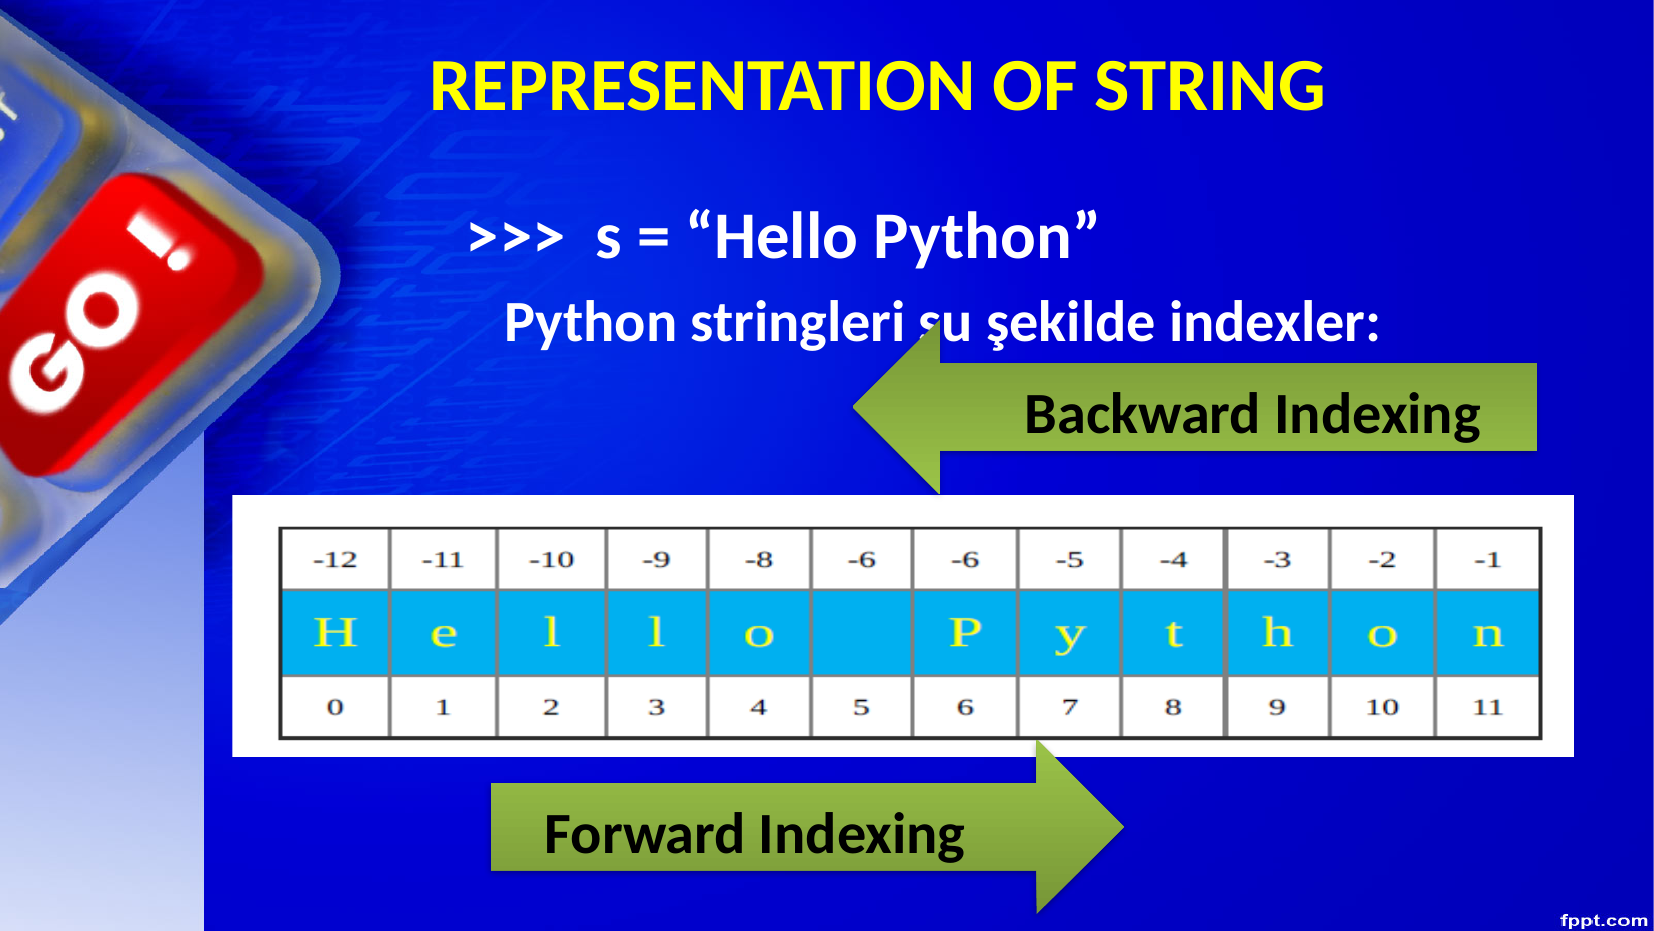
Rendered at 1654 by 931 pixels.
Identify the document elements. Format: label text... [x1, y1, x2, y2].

title REPRESENTATION OF STRING [129, 38, 1628, 146]
picture [0, 0, 1654, 931]
text_box Forward Indexing [529, 788, 981, 873]
text_box >>> s = “Hello Python” [451, 184, 1117, 279]
text_box [490, 739, 1124, 914]
text_box [852, 319, 1538, 495]
text_box Backward Indexing [1009, 368, 1496, 453]
text_box Python stringleri şu şekilde indexler: [489, 275, 1397, 361]
